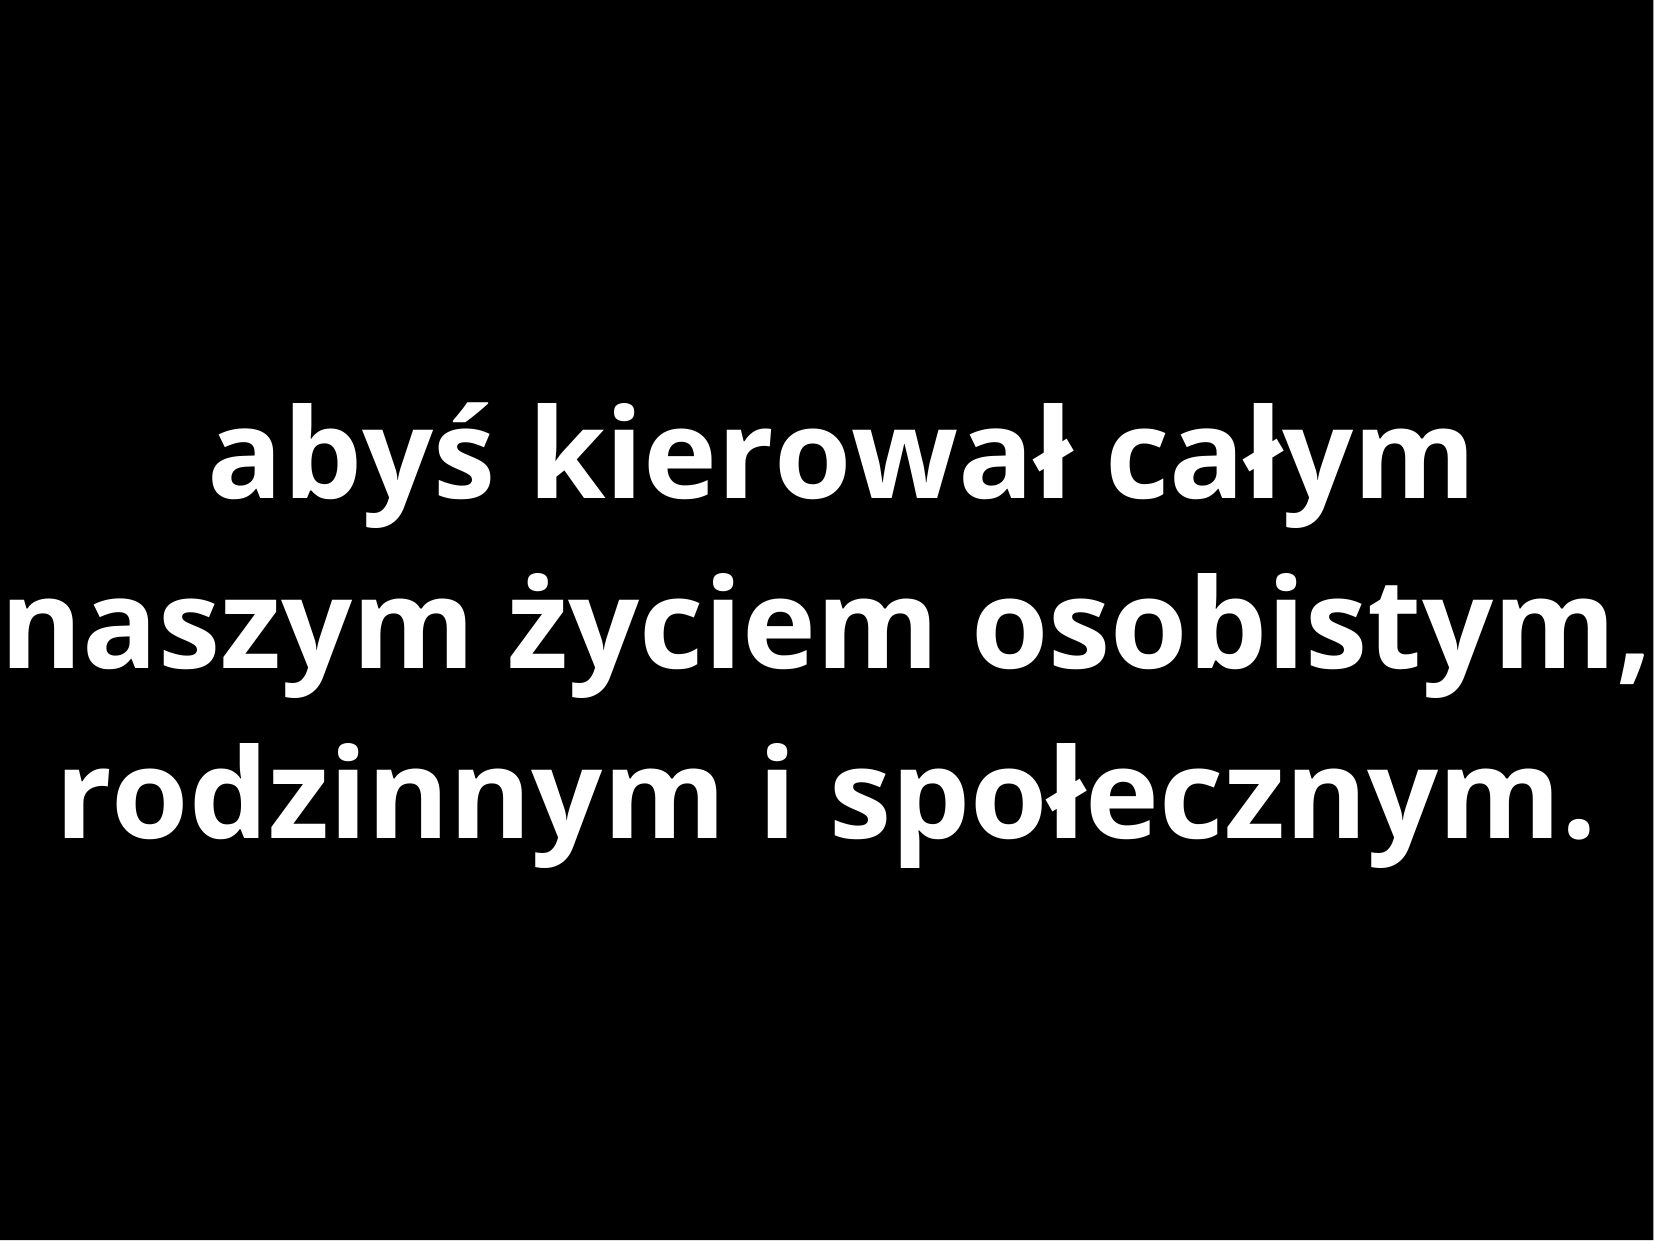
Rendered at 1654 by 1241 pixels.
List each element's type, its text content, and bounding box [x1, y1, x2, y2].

title abyś kierował całym naszym życiem osobistym, rodzinnym i społecznym. [0, 0, 1654, 1241]
